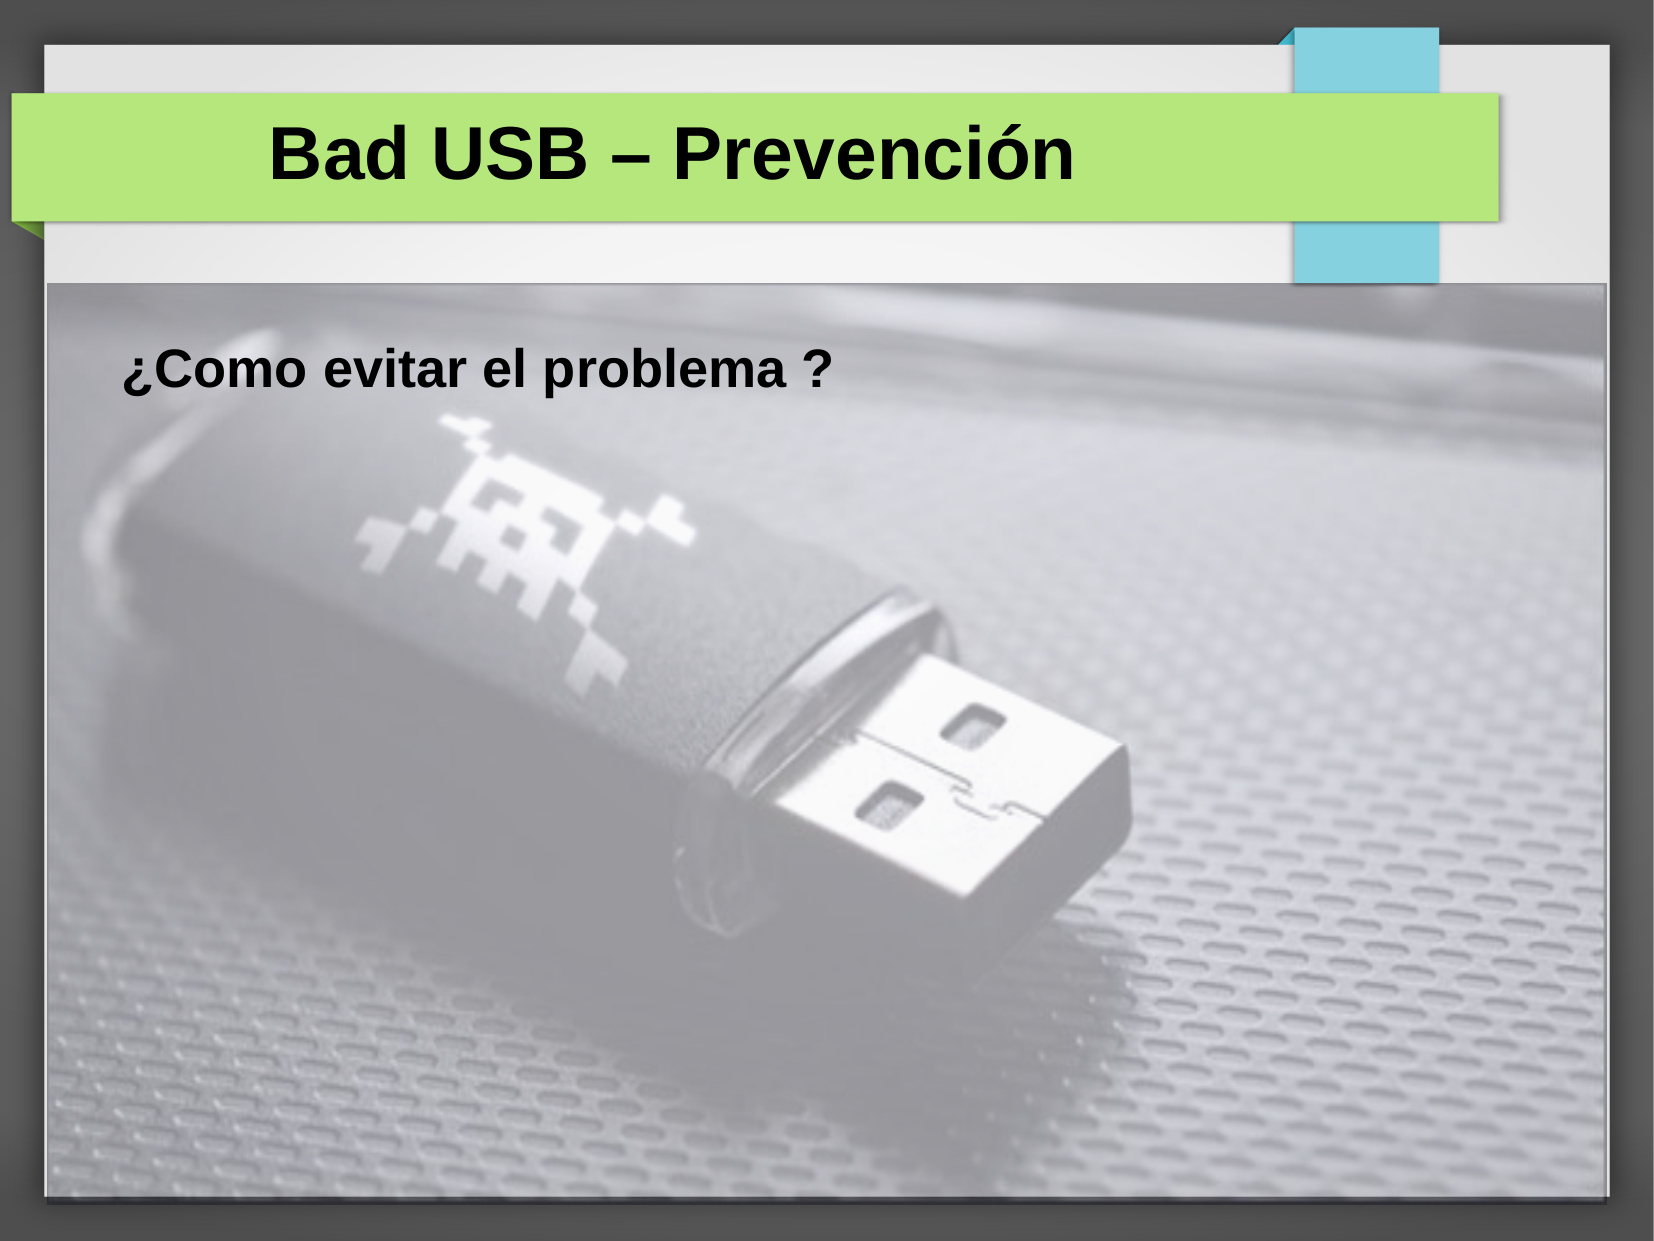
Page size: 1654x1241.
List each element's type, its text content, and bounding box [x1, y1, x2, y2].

text_box ¿Como evitar el problema ? [106, 330, 1182, 407]
title Bad USB – Prevención [82, 94, 1264, 213]
picture [0, 0, 1654, 1241]
